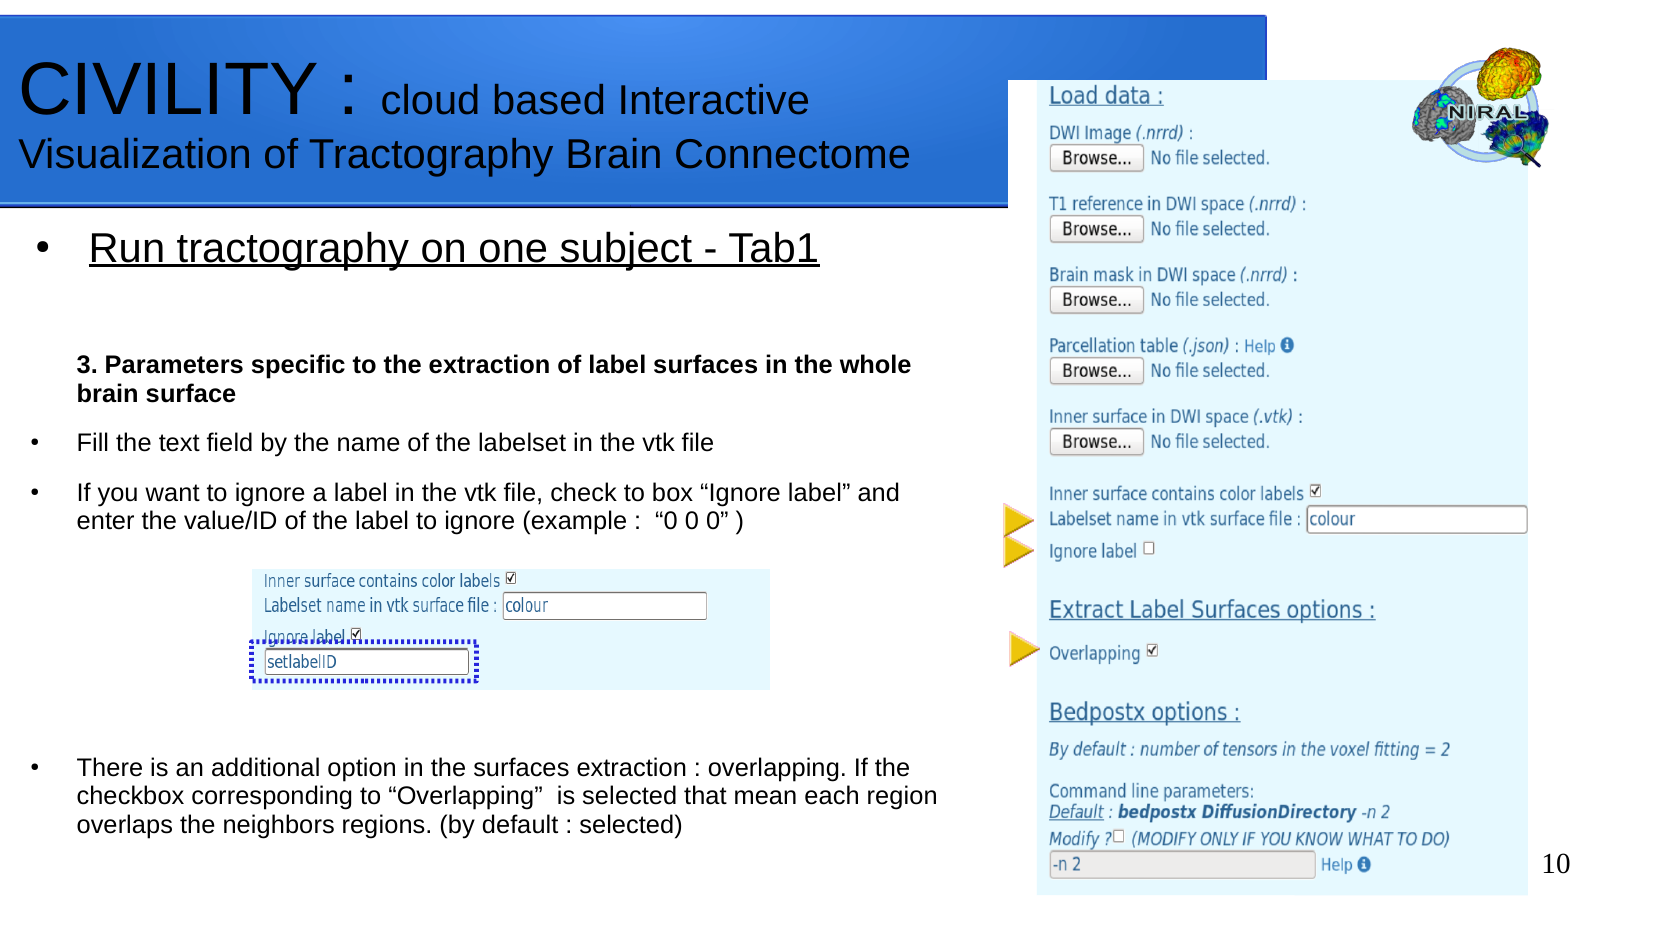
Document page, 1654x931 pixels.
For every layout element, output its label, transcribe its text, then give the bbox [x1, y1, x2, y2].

text_box 3. Parameters specific to the extraction of label surfaces in the whole brain surface Fill the text field by the name of the labelset in the vtk file If you want to ignore a label in the vtk file, check to box “Ignore label” and enter the value/ID of the label to ignore (example : “0 0 0” ) There is an additional option in the surfaces extraction : overlapping. If the checkbox corresponding to “Overlapping” is selected that mean each region overlaps the neighbors regions. (by default : selected) [15, 351, 961, 841]
list Run tractography on one subject - Tab1 [17, 224, 1506, 308]
title CIVILITY : cloud based Interactive Visualization of Tractography Brain Connectome [18, 35, 961, 189]
picture [0, 13, 1576, 896]
